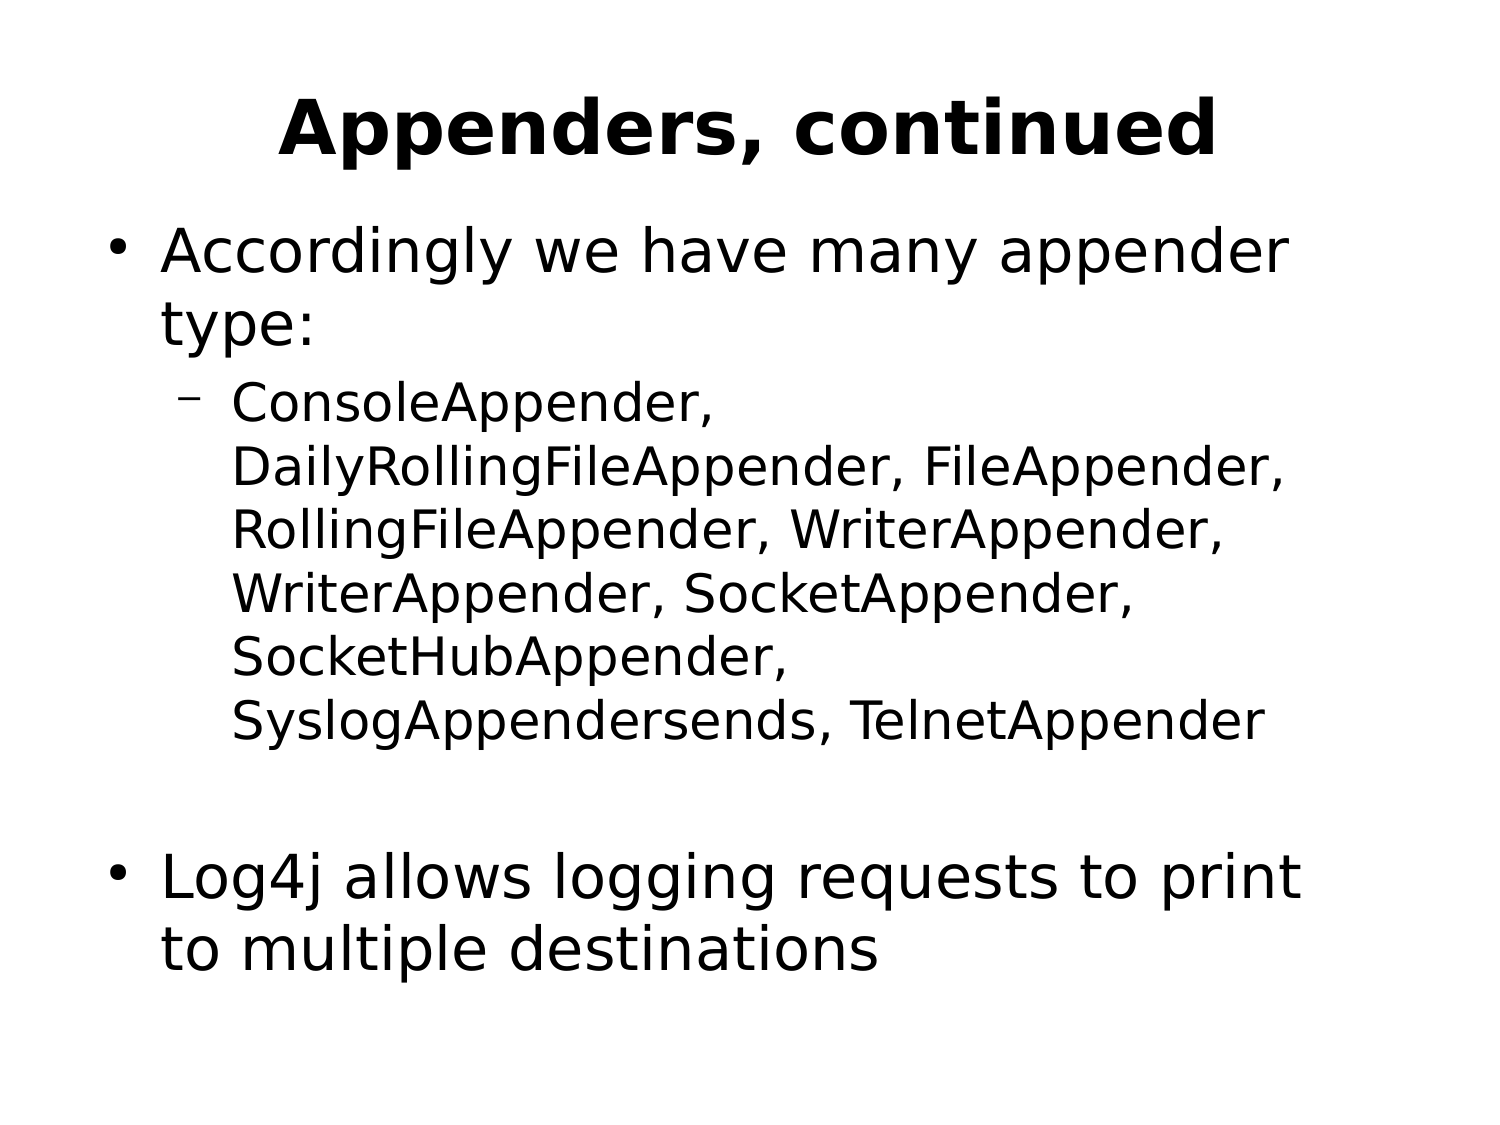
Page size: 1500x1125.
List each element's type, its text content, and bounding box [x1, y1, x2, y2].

list Accordingly we have many appender type: ConsoleAppender, DailyRollingFileAppender, FileAppender, RollingFileAppender, WriterAppender, WriterAppender, SocketAppender, SocketHubAppender, SyslogAppendersends, TelnetAppender Log4j allows logging requests to print to multiple destinations [75, 204, 1395, 1075]
title Appenders, continued [75, 44, 1425, 177]
